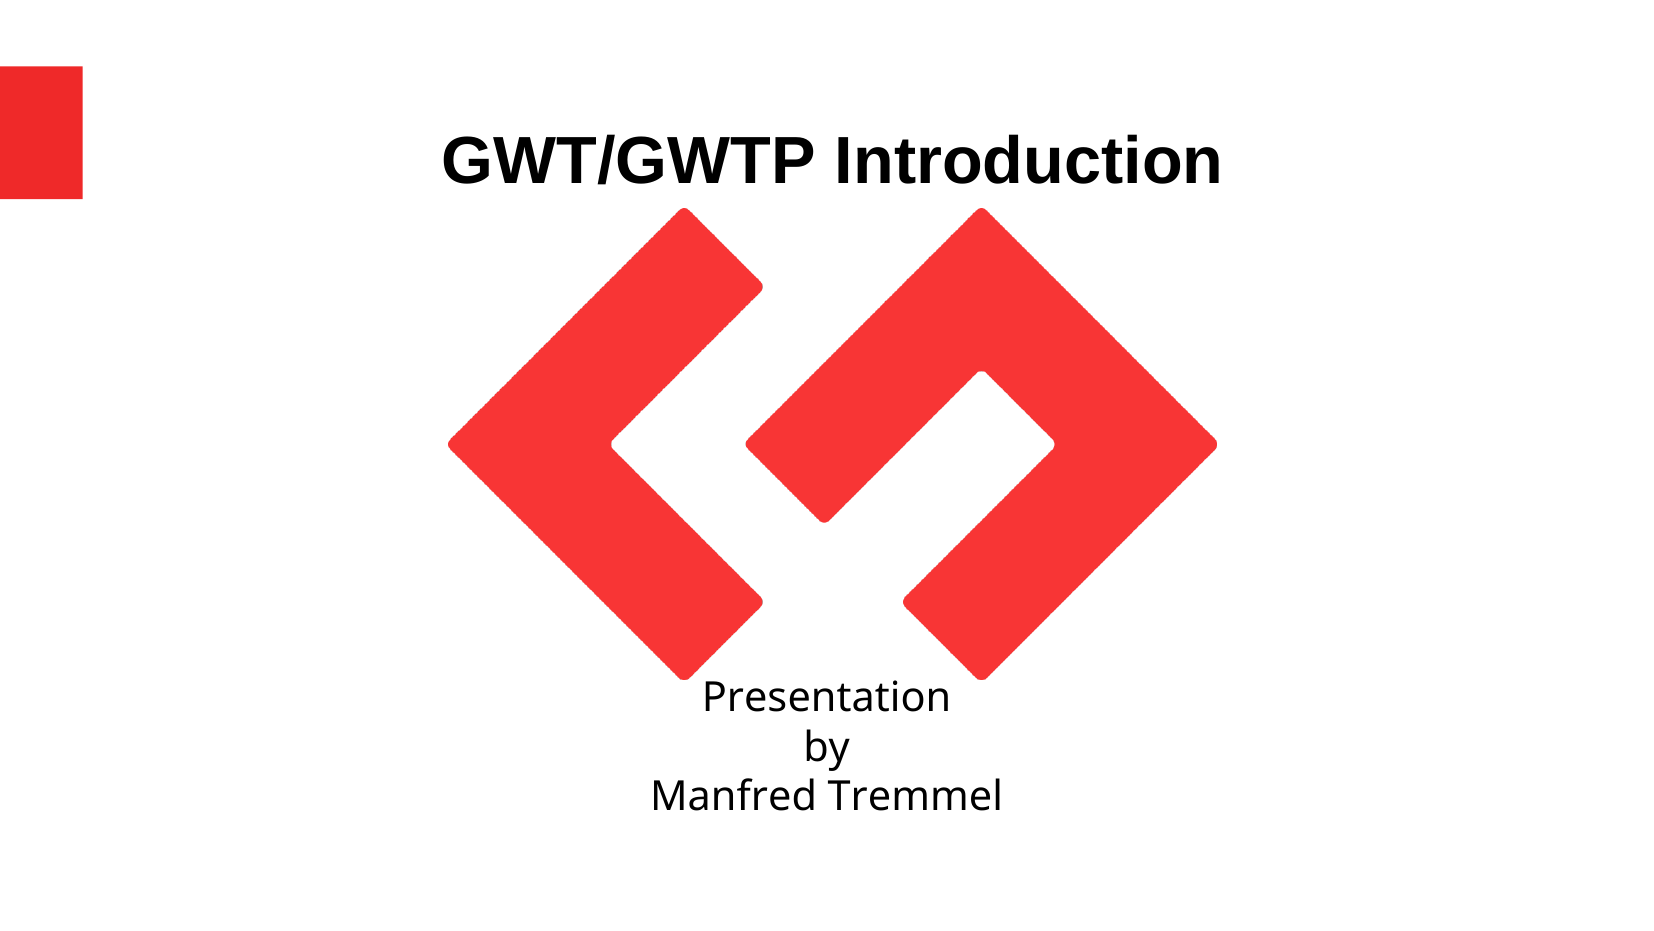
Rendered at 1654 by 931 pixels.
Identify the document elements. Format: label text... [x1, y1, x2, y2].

text_box Presentation by Manfred Tremmel [307, 215, 1347, 856]
text_box GWT/GWTP Introduction [51, 19, 1615, 215]
picture [448, 208, 1217, 681]
